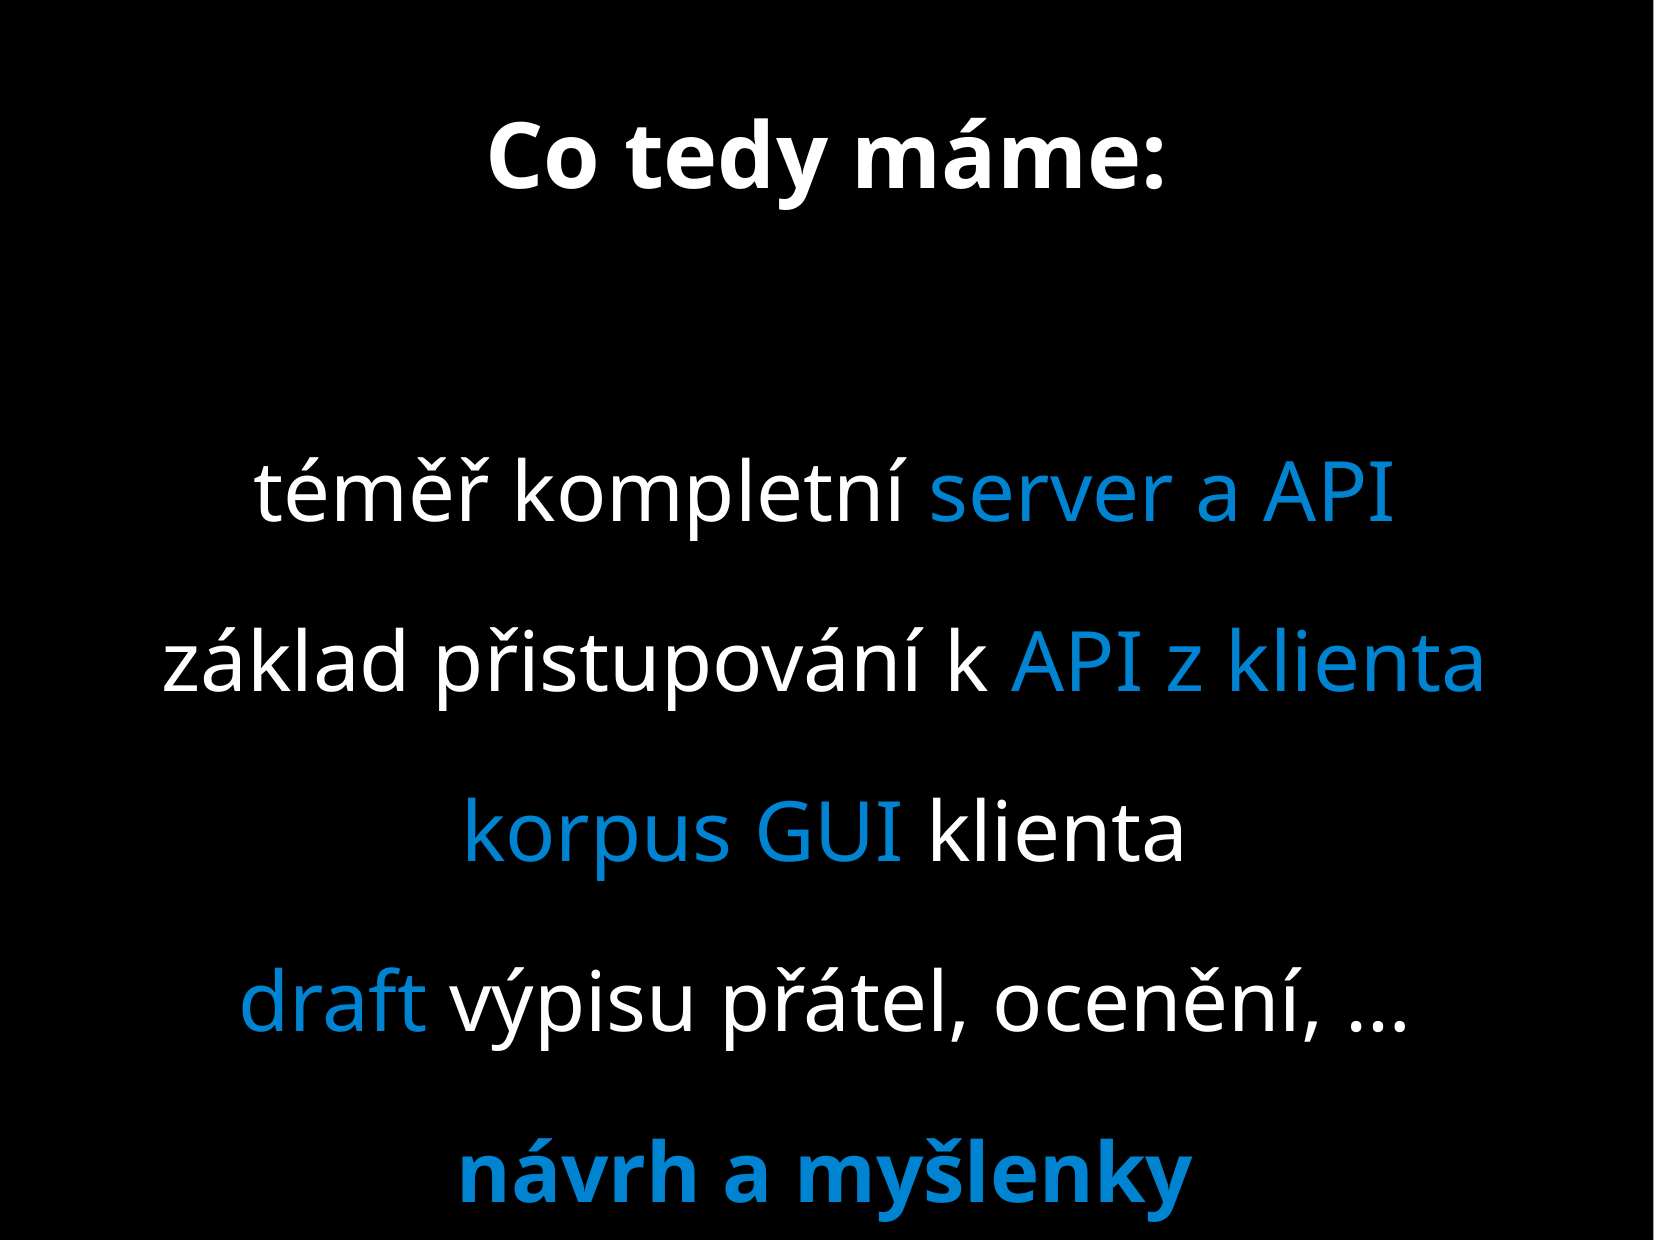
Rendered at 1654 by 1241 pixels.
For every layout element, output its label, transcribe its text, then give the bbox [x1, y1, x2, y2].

title Co tedy máme: [82, 49, 1571, 257]
text_box téměř kompletní server a API základ přistupování k API z klienta korpus GUI klienta draft výpisu přátel, ocenění, … návrh a myšlenky [75, 367, 1576, 1074]
